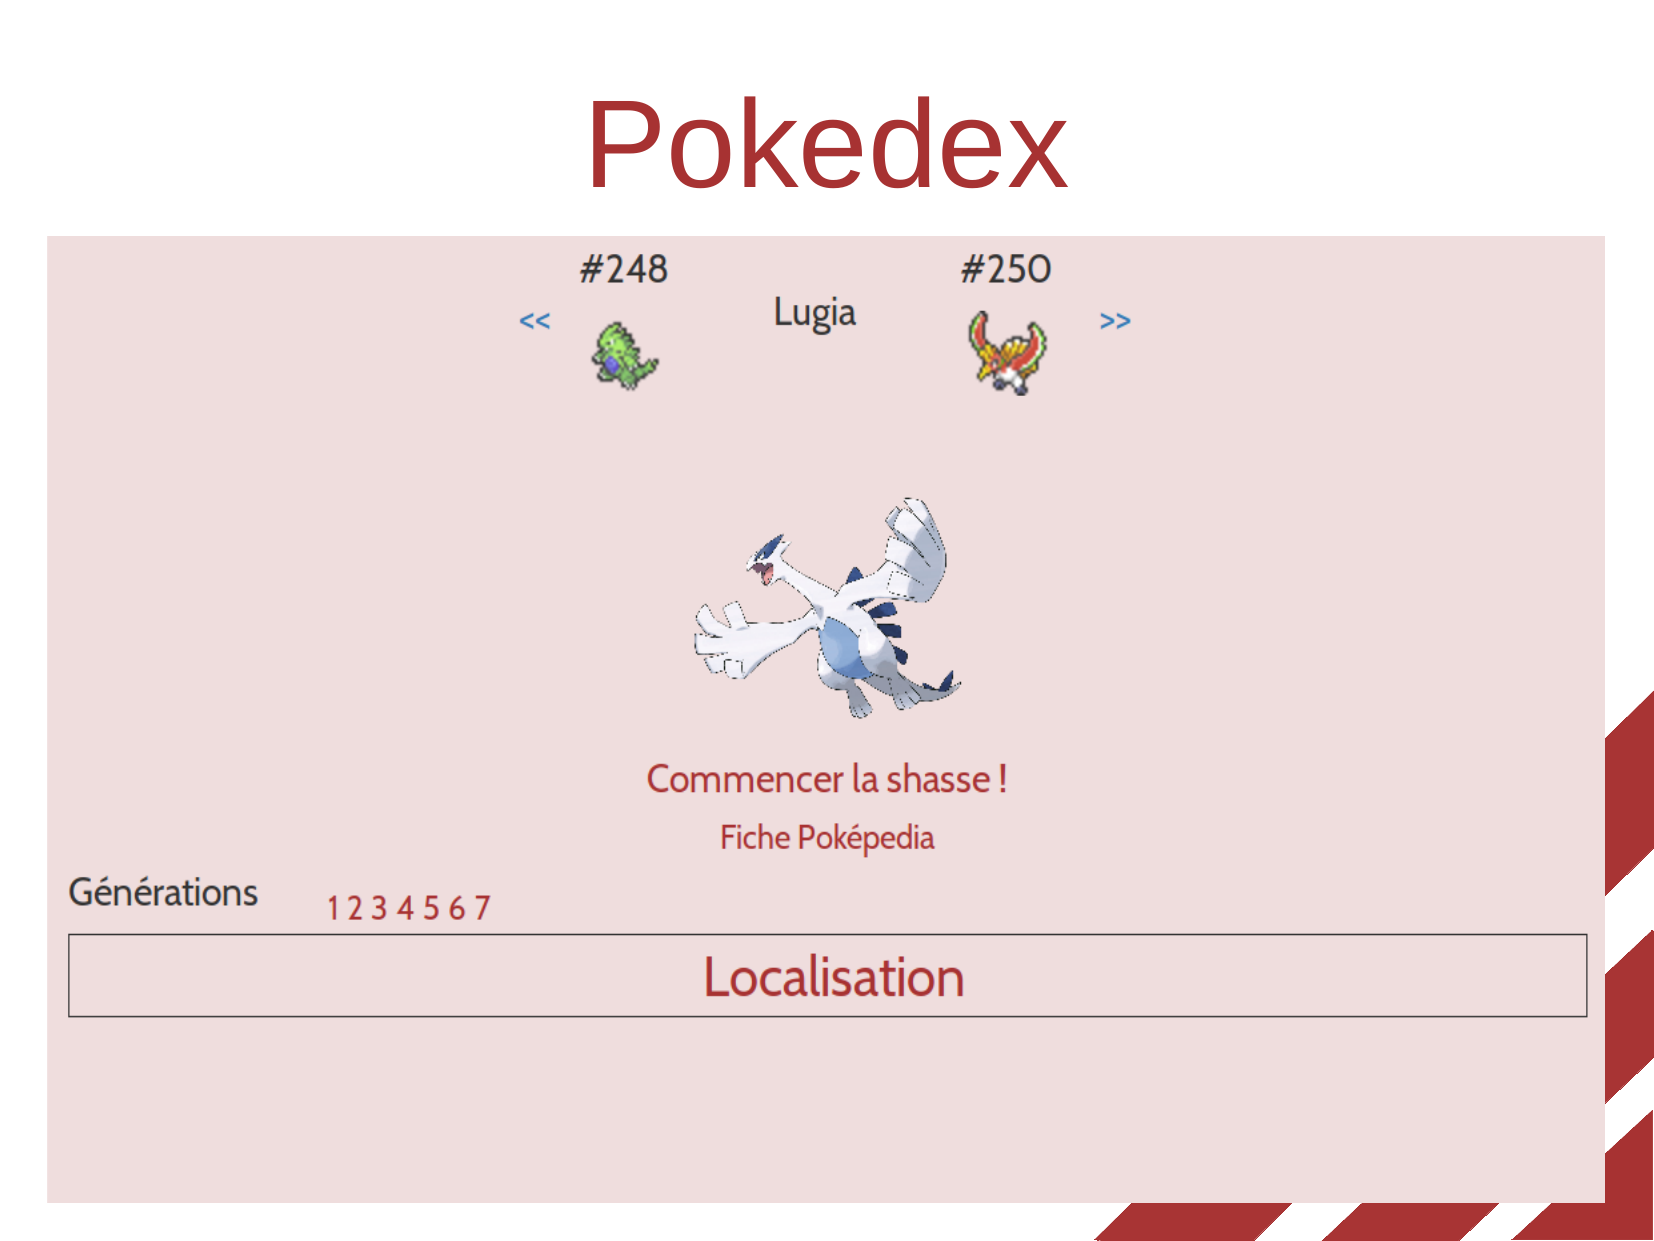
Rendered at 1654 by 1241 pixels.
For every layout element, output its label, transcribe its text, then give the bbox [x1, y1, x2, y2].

picture [47, 236, 1605, 1203]
text_box [1605, 690, 1654, 896]
text_box [1094, 1203, 1292, 1241]
text_box [1511, 1110, 1653, 1240]
title Pokedex [0, 3, 1654, 284]
text_box [1605, 930, 1654, 1104]
text_box [1321, 1203, 1499, 1241]
